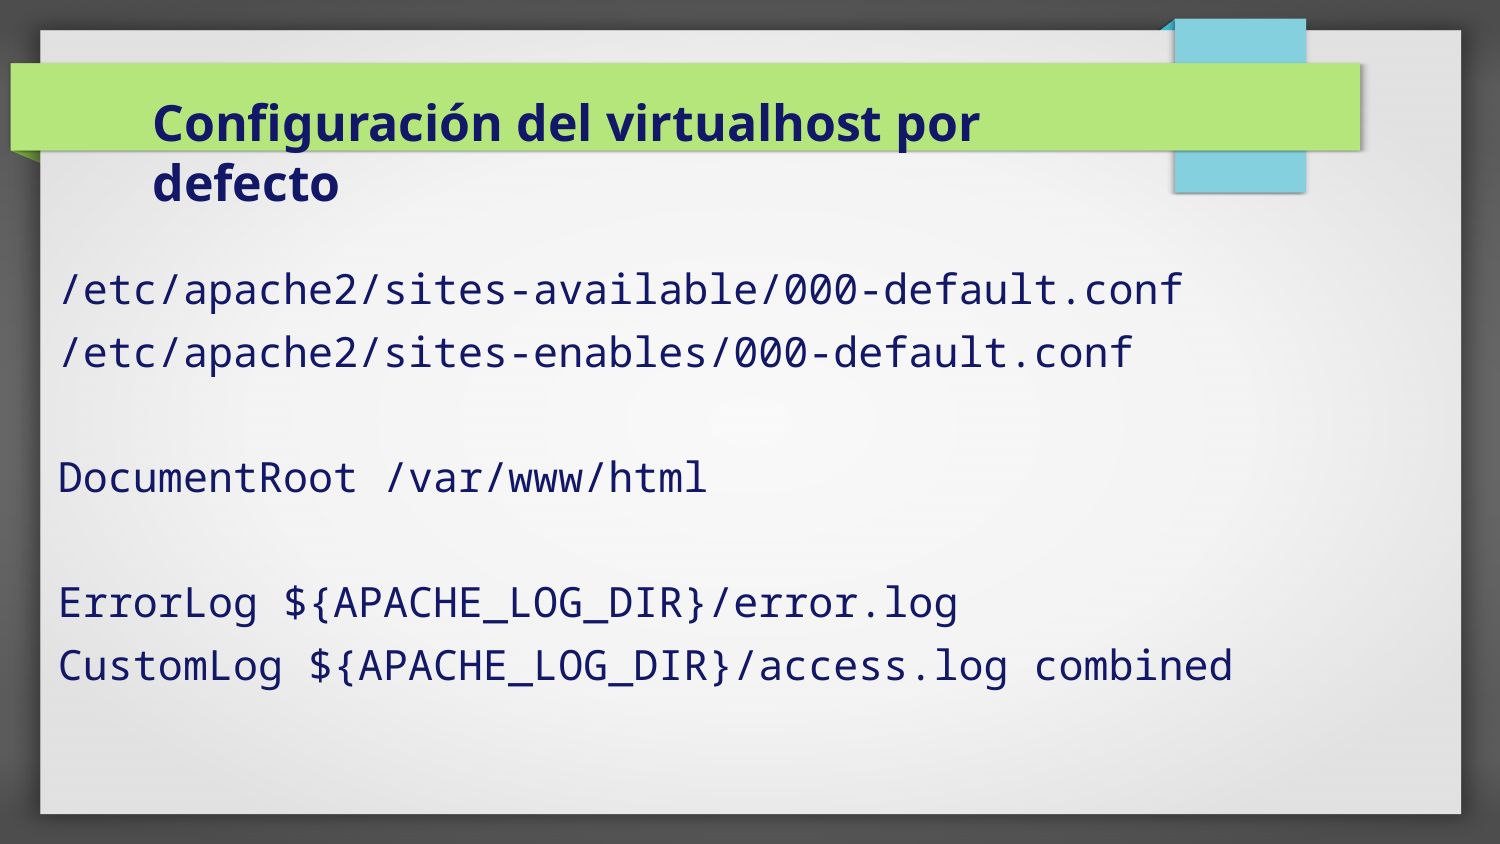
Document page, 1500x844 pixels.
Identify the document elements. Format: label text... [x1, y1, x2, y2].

title Configuración del virtualhost por defecto [137, 146, 1011, 227]
picture [0, 0, 1500, 844]
list /etc/apache2/sites-available/000-default.conf /etc/apache2/sites-enables/000-default.conf DocumentRoot /var/www/html ErrorLog ${APACHE_LOG_DIR}/error.log CustomLog ${APACHE_LOG_DIR}/access.log combined [42, 248, 1276, 497]
